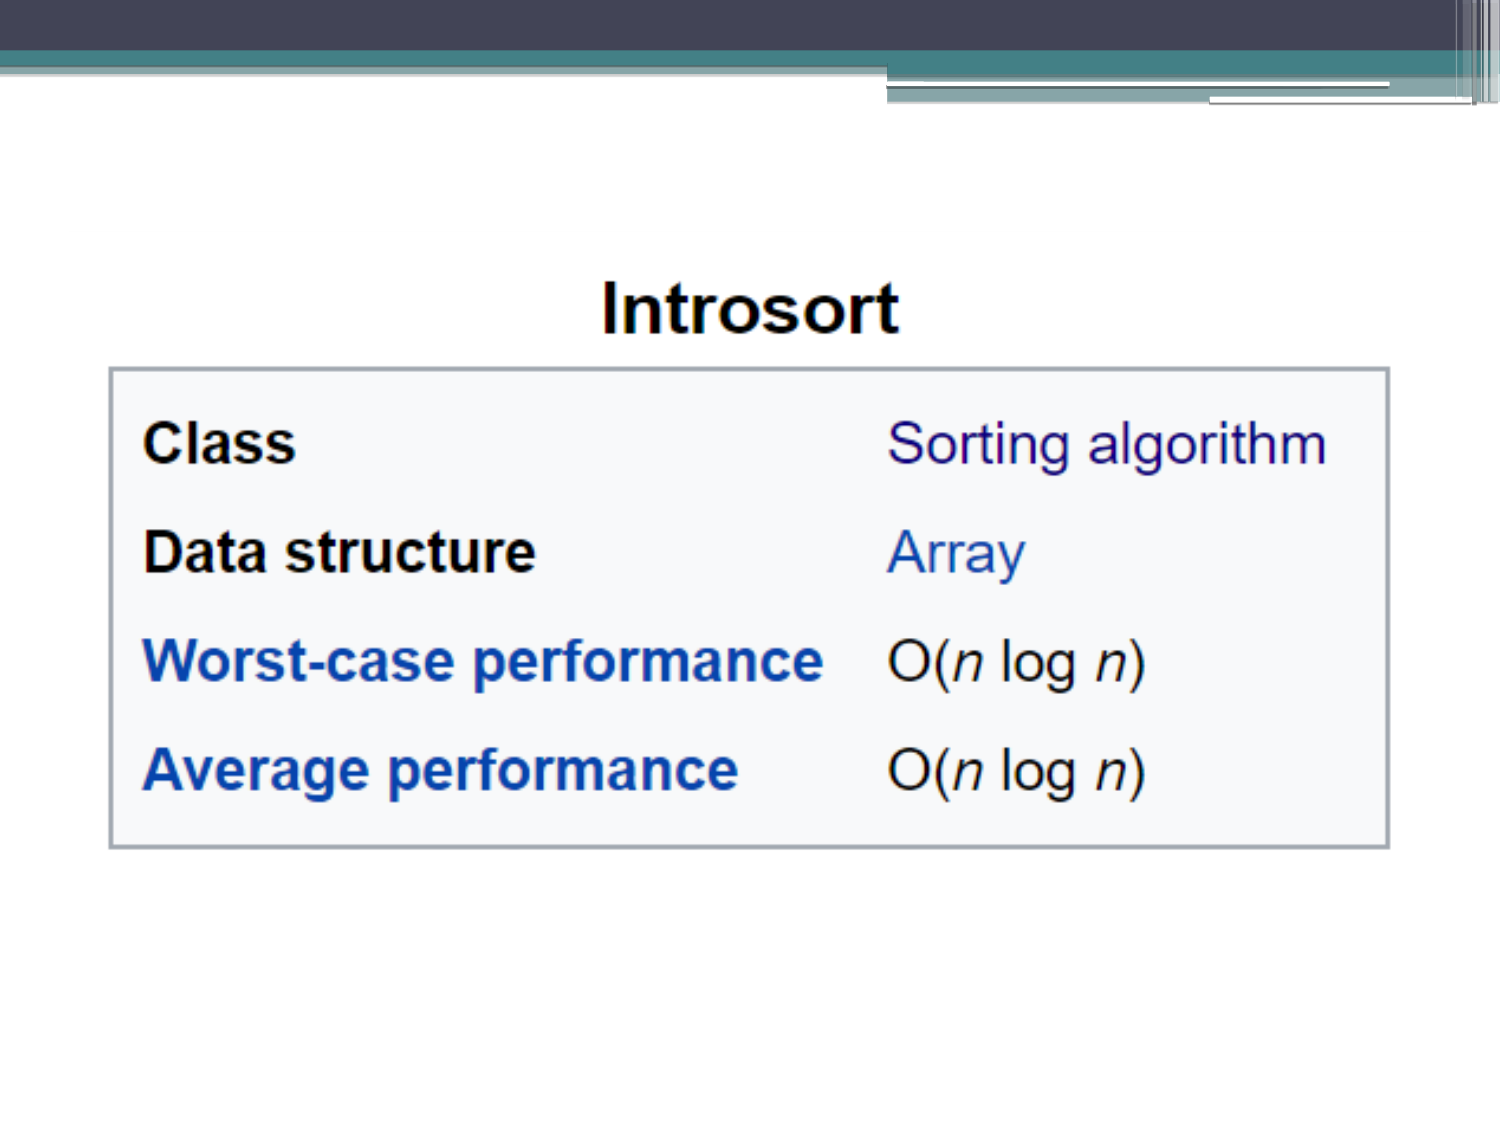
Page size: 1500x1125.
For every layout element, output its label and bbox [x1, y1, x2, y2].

picture [69, 230, 1431, 895]
